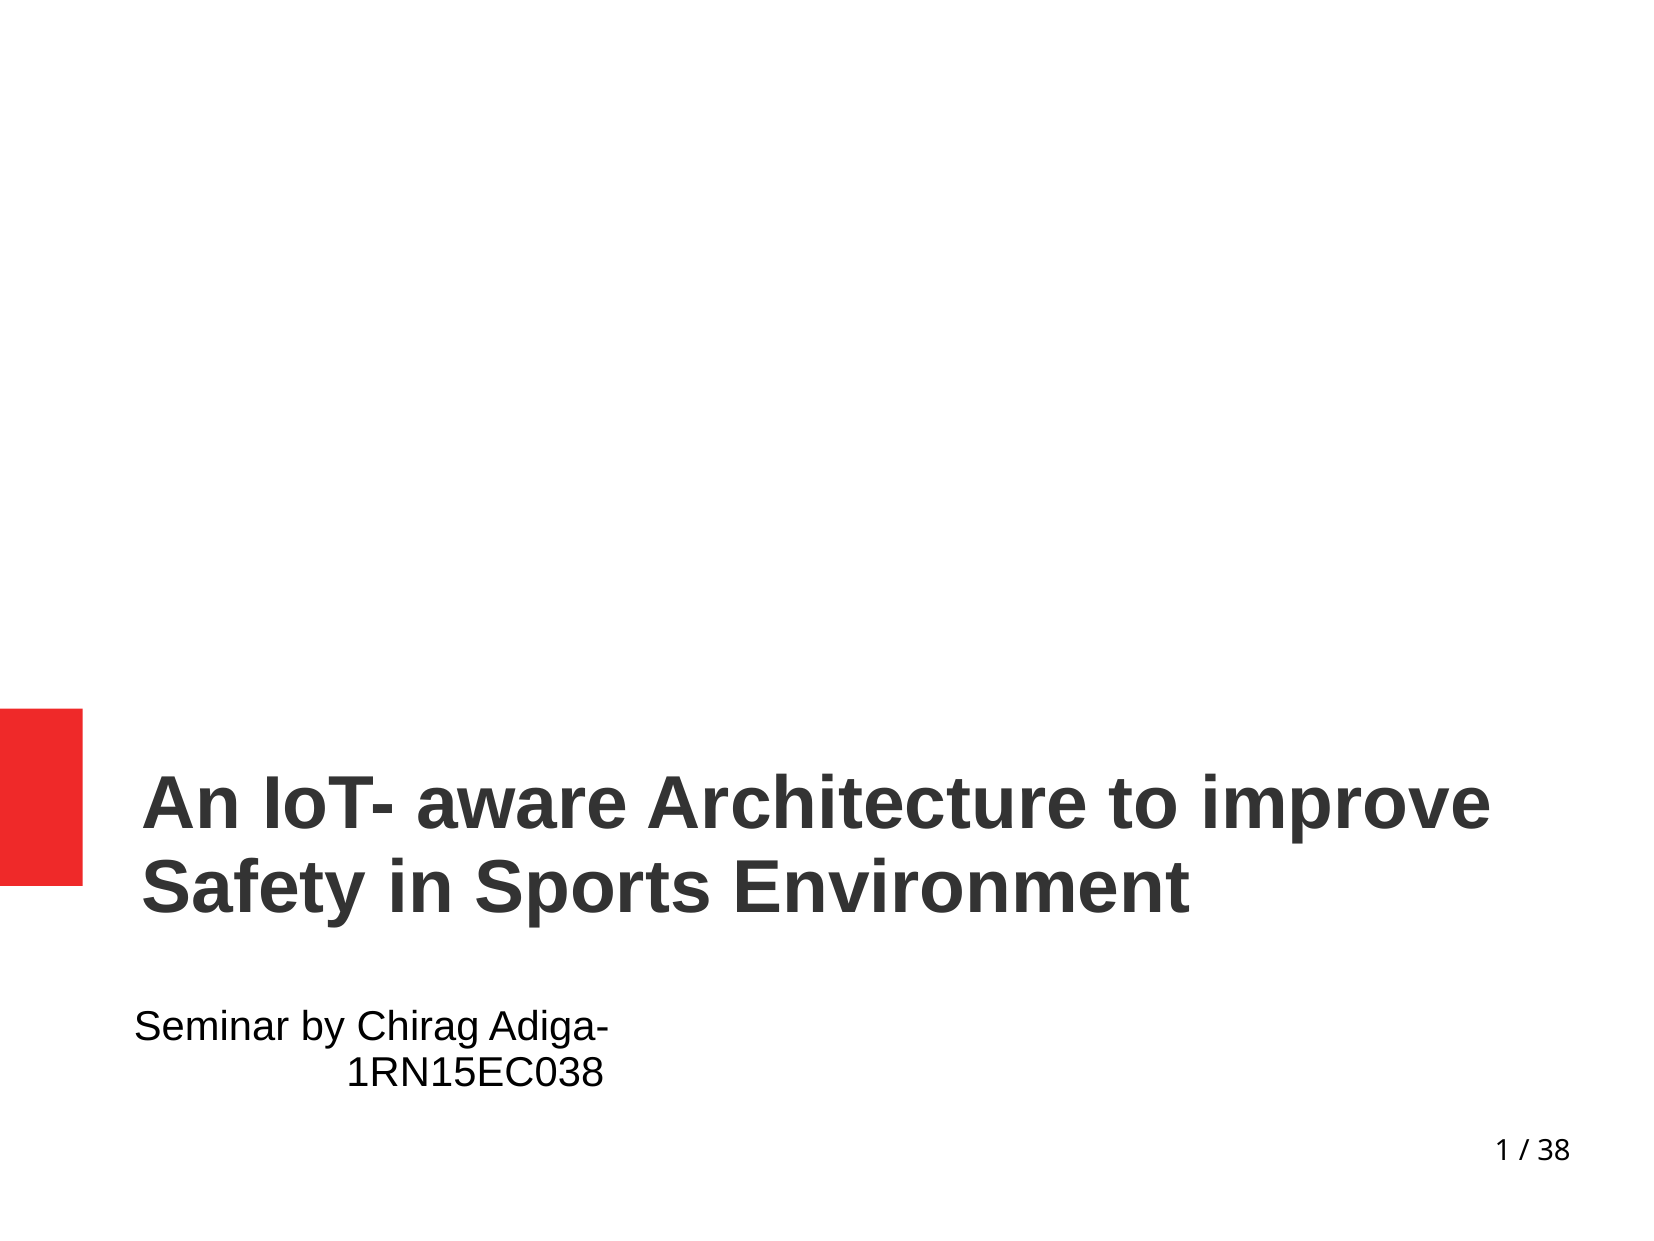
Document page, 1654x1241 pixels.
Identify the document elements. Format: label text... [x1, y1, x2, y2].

subtitle Seminar by Chirag Adiga- 1RN15EC038 [0, 968, 745, 1130]
title An IoT- aware Architecture to improve Safety in Sports Environment [141, 708, 1548, 982]
